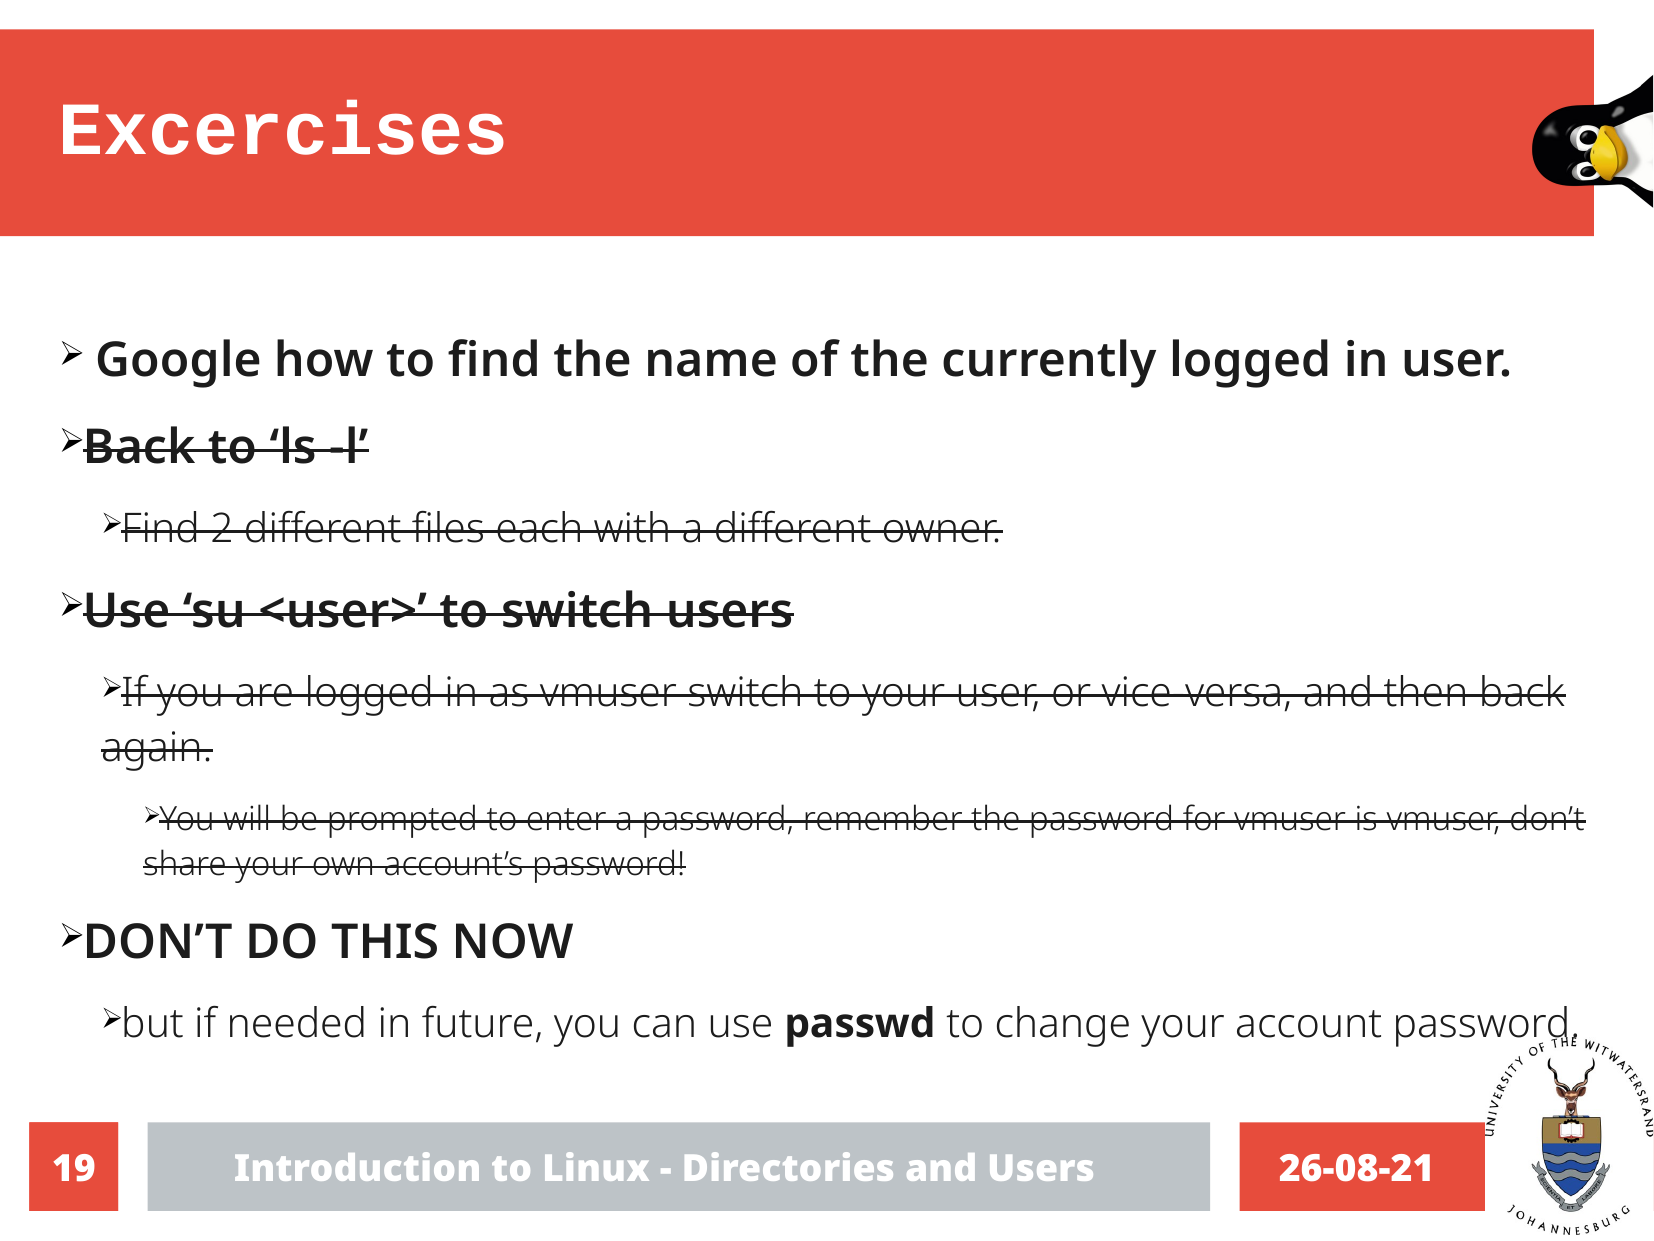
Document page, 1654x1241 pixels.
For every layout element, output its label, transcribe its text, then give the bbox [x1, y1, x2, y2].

list Google how to find the name of the currently logged in user. Back to ‘ls -l’ Find 2 different files each with a different owner. Use ‘su <user>’ to switch users If you are logged in as vmuser switch to your user, or vice-versa, and then back again. You will be prompted to enter a password, remember the password for vmuser is vmuser, don’t share your own account’s password! DON’T DO THIS NOW but if needed in future, you can use passwd to change your account password. [58, 324, 1604, 1093]
title Excercises [58, 29, 1594, 178]
picture [1485, 1037, 1654, 1235]
picture [1515, 24, 1654, 276]
